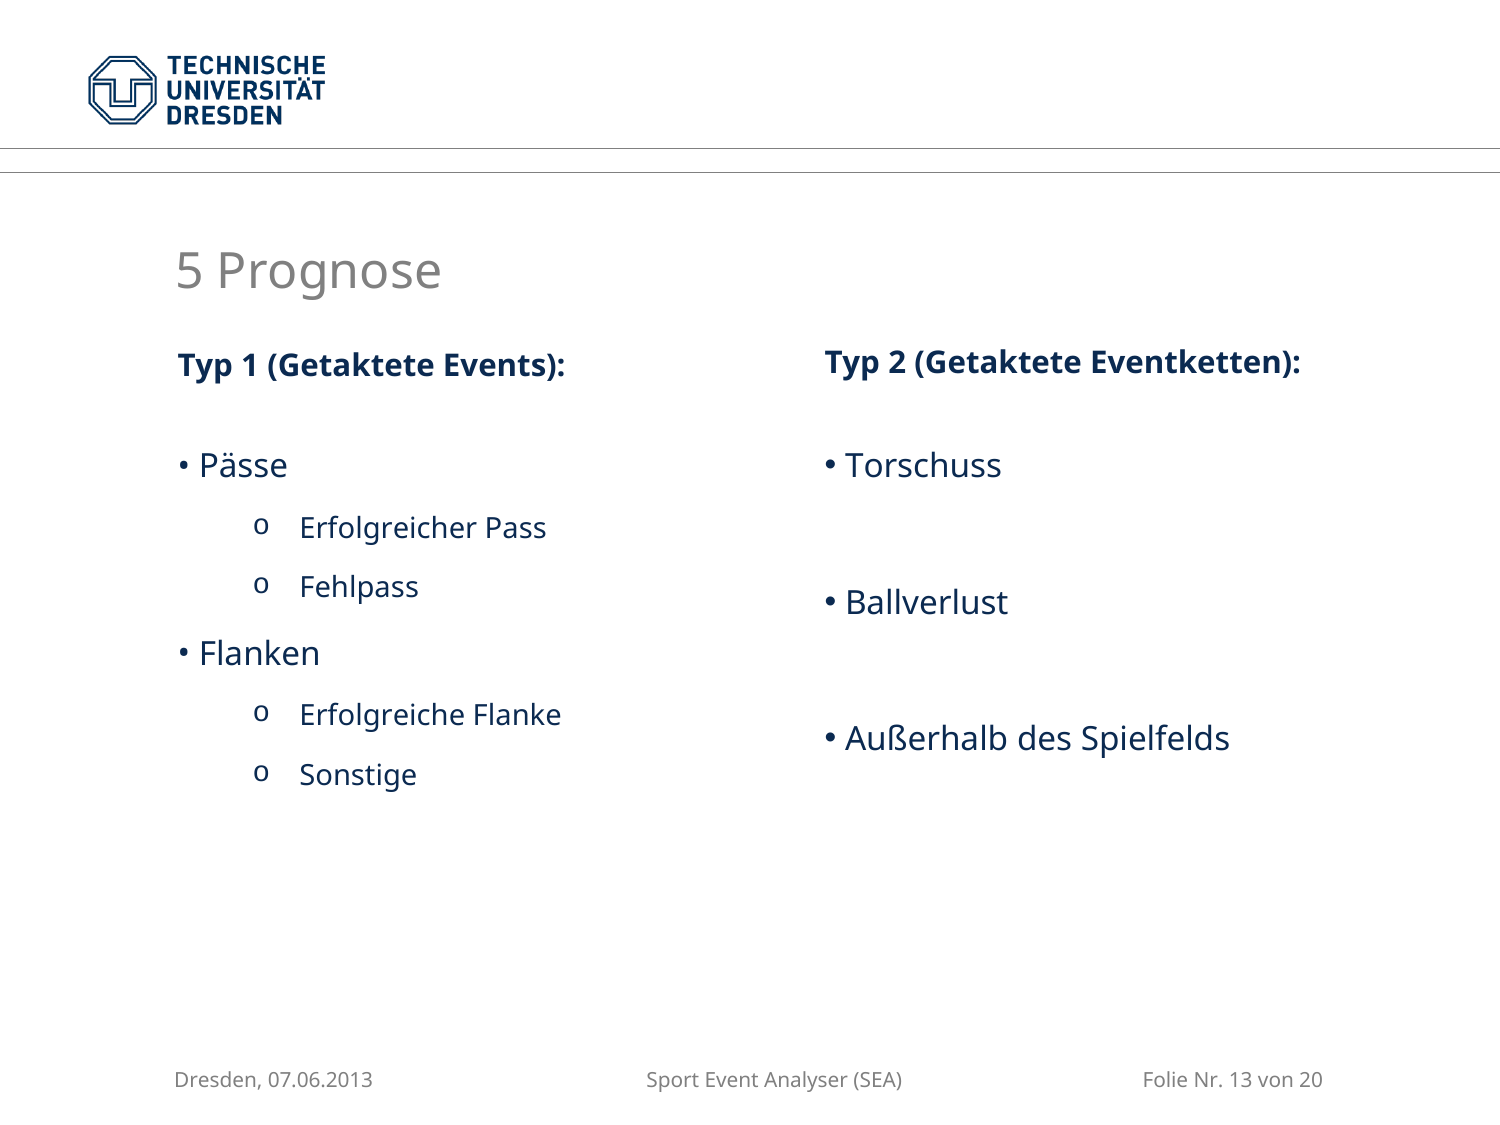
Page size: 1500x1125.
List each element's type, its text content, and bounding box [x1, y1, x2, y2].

text_box Typ 2 (Getaktete Eventketten): Torschuss Ballverlust Außerhalb des Spielfelds [809, 334, 1421, 938]
text_box Dresden, 07.06.2013 [159, 1048, 510, 1109]
title 5 Prognose [160, 231, 1392, 307]
picture [88, 54, 325, 125]
list Typ 1 (Getaktete Events): Pässe Erfolgreicher Pass Fehlpass Flanken Erfolgreiche Flanke Sonstige [162, 338, 744, 941]
